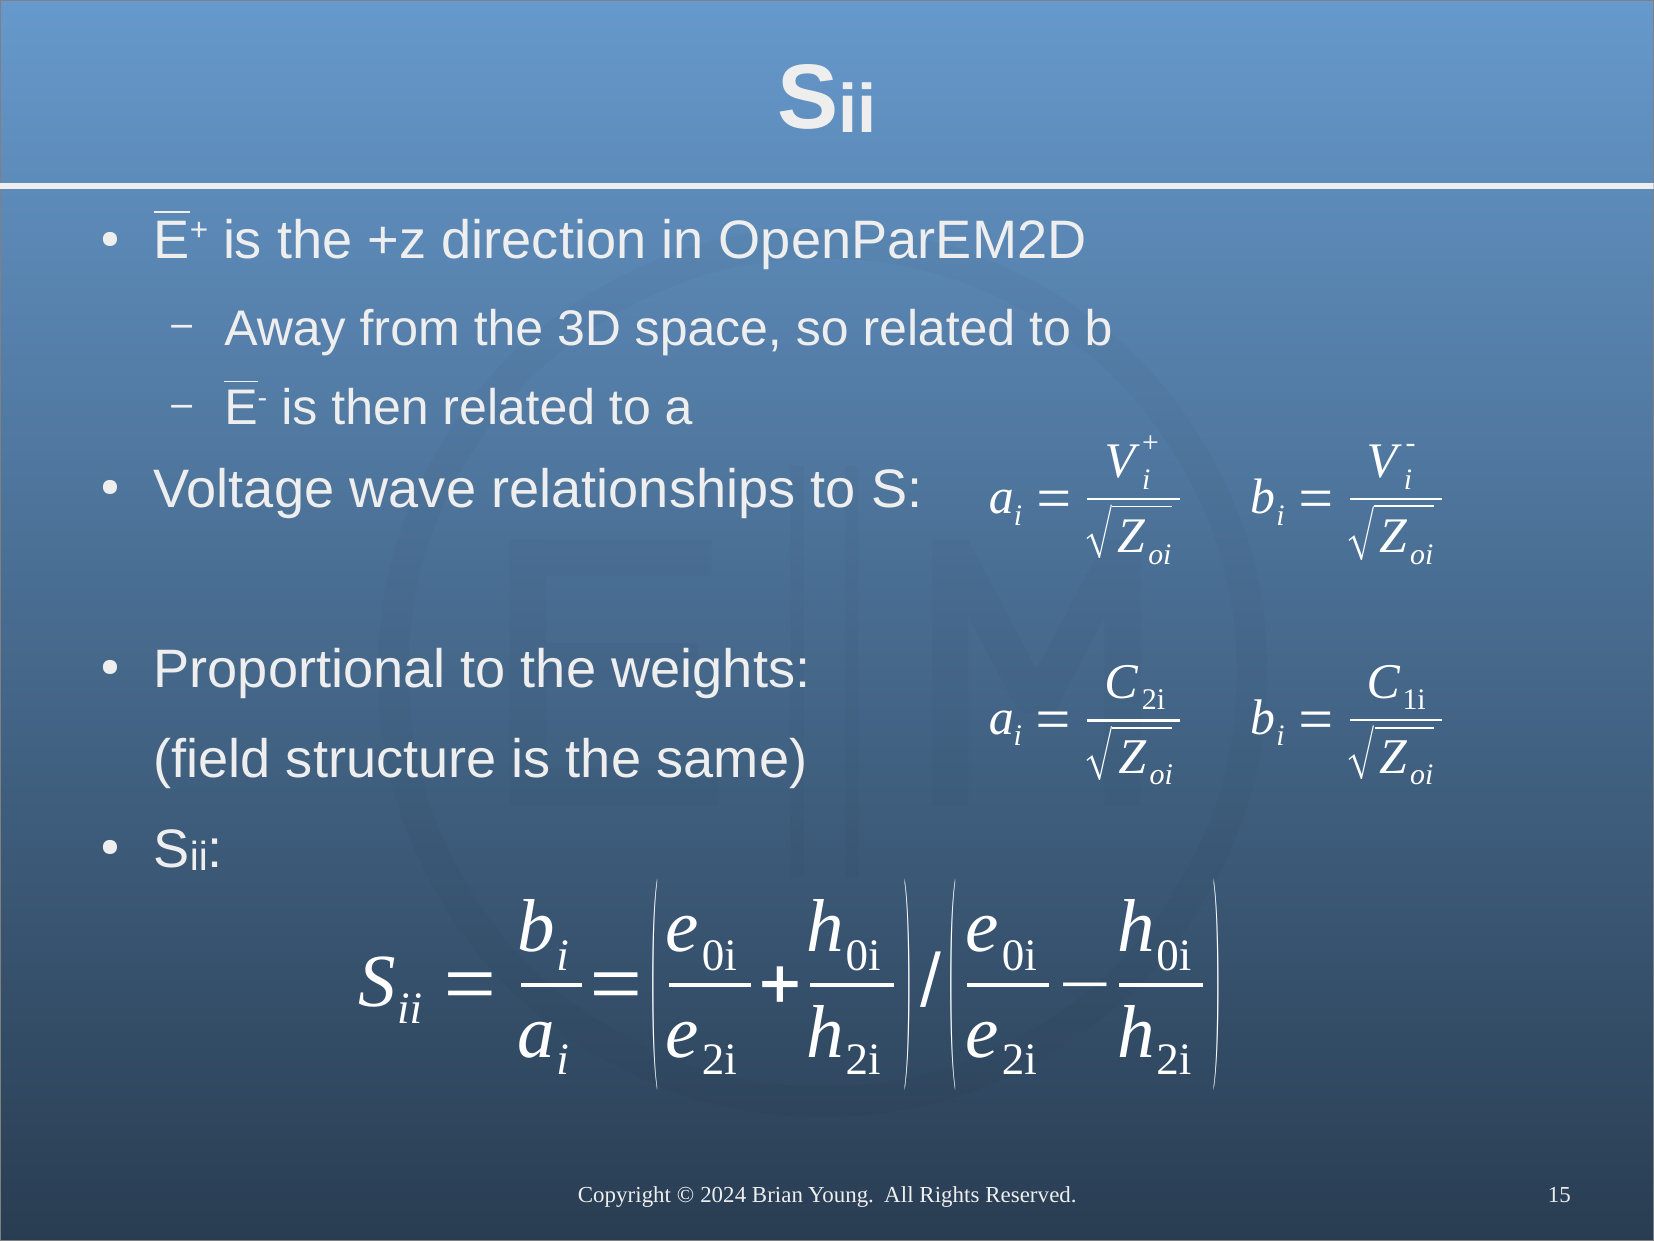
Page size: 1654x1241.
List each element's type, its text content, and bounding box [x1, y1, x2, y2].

list E+ is the +z direction in OpenParEM2D Away from the 3D space, so related to b E- is then related to a Voltage wave relationships to S: Proportional to the weights: (field structure is the same) Sii: [82, 210, 1571, 1156]
title Sii [82, 31, 1571, 163]
chart [348, 875, 1231, 1096]
chart [1243, 425, 1451, 571]
chart [1243, 653, 1451, 792]
chart [981, 425, 1189, 571]
chart [980, 653, 1189, 792]
